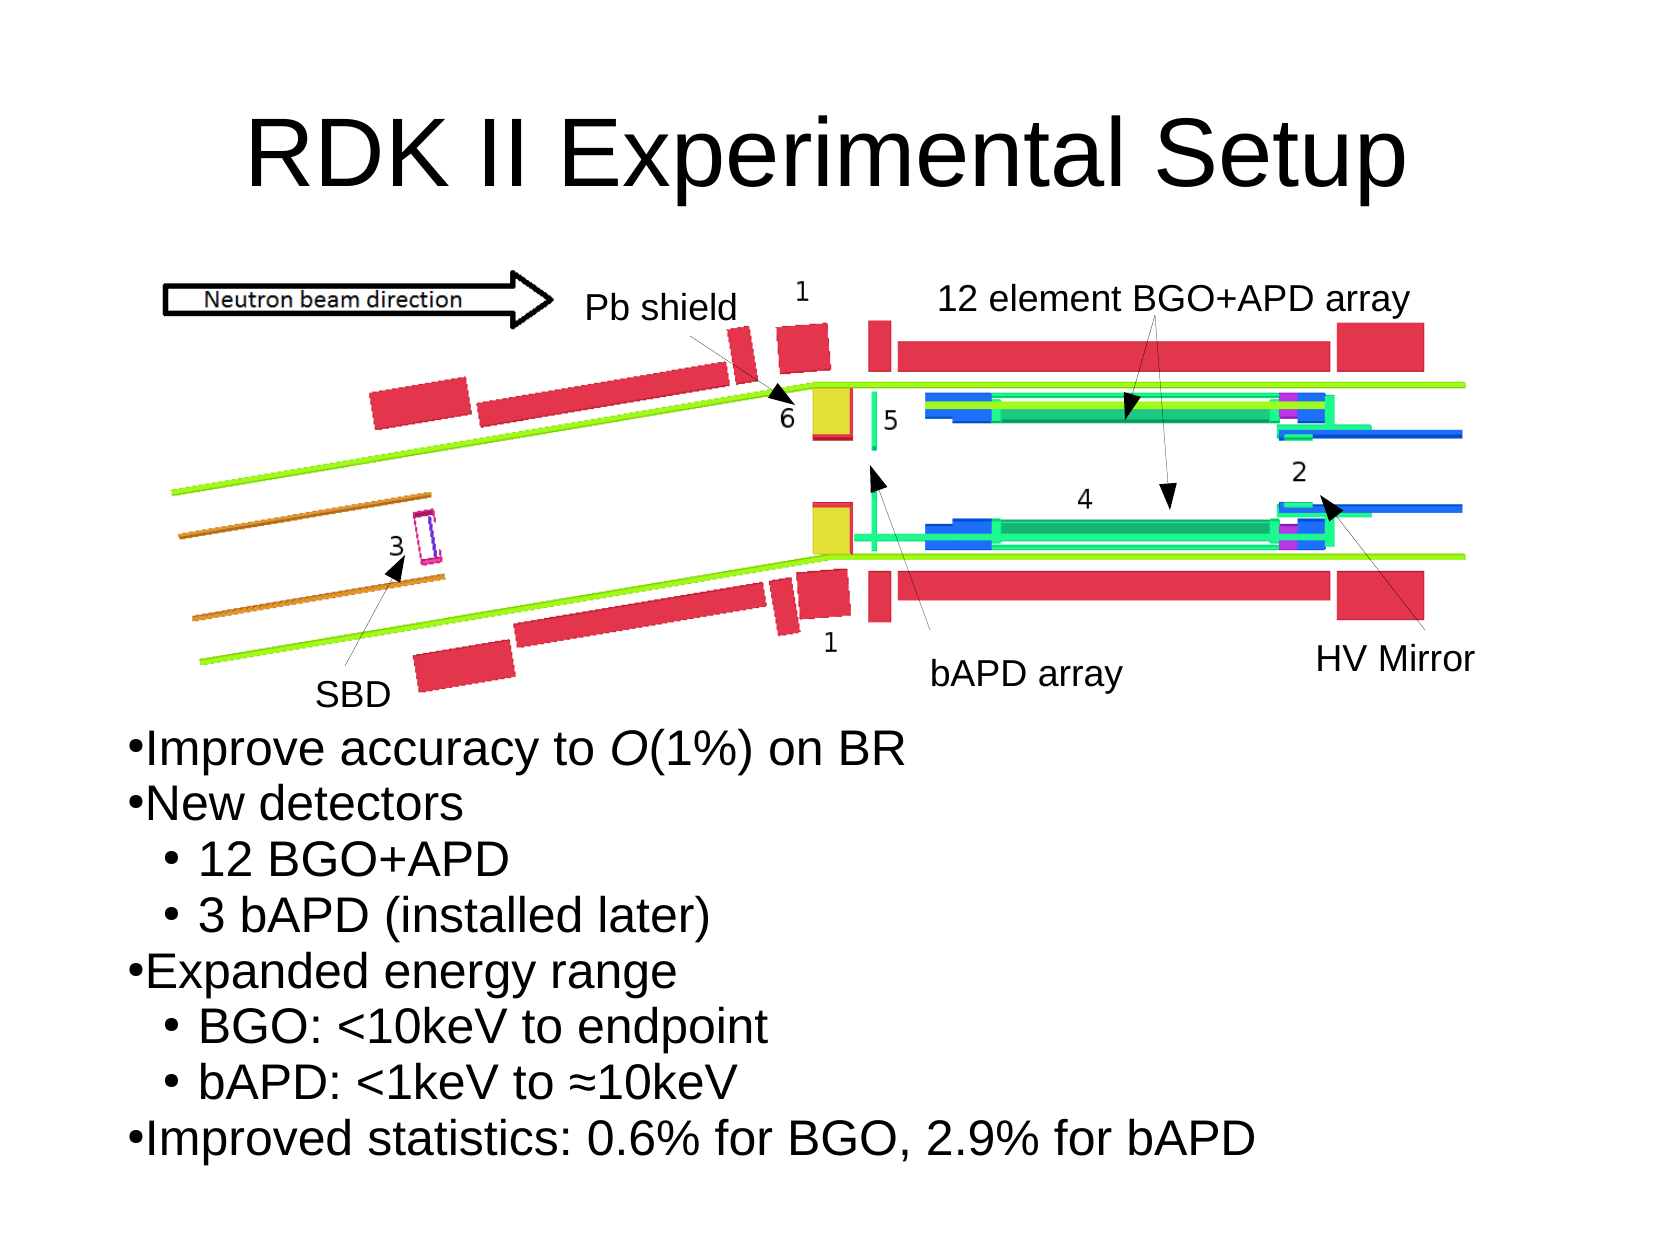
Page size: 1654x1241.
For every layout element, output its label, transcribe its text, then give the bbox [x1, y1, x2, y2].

text_box HV Mirror [1300, 630, 1491, 687]
text_box bAPD array [915, 645, 1138, 702]
text_box Pb shield [569, 279, 753, 336]
title RDK II Experimental Setup [82, 49, 1571, 257]
text_box Improve accuracy to O(1%) on BR New detectors 12 BGO+APD 3 bAPD (installed later) Expanded energy range BGO: <10keV to endpoint bAPD: <1keV to ≈10keV Improved statistics: 0.6% for BGO, 2.9% for bAPD [112, 712, 1273, 1174]
text_box SBD [300, 665, 407, 712]
text_box 12 element BGO+APD array [922, 270, 1426, 327]
picture [153, 257, 1504, 736]
